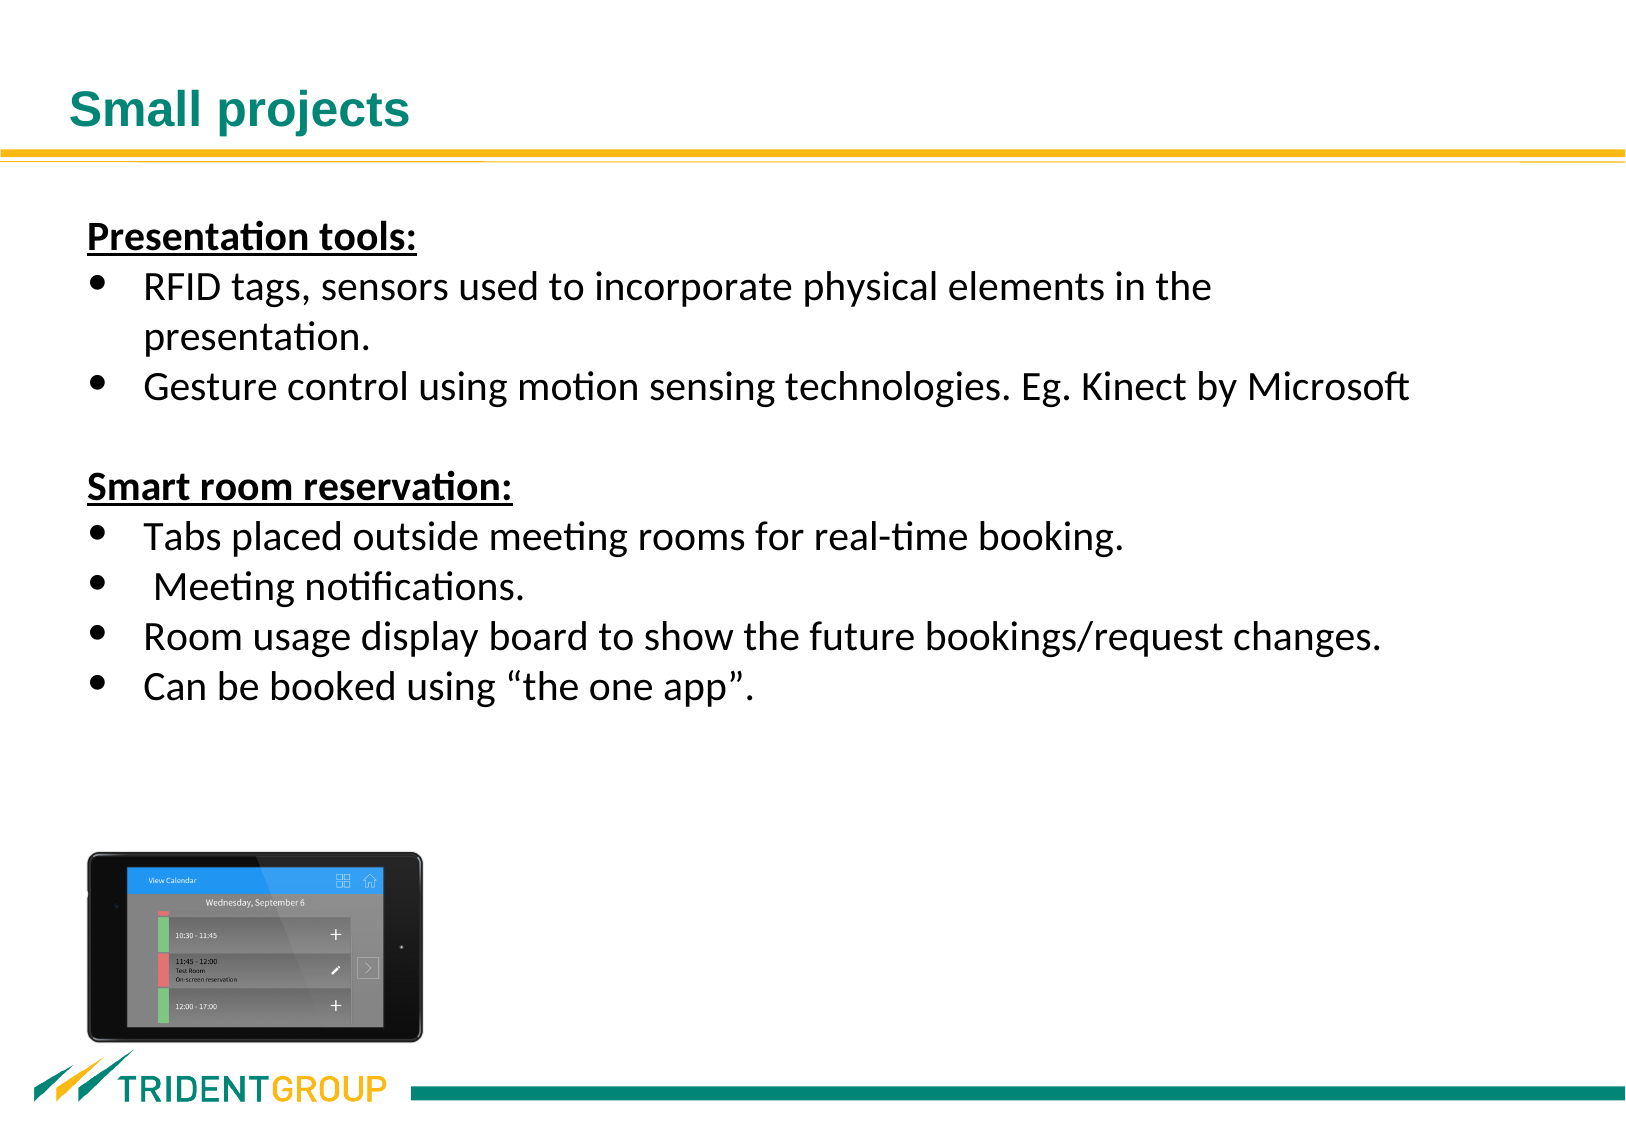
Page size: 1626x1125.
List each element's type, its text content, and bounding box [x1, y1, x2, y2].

text_box Presentation tools: RFID tags, sensors used to incorporate physical elements in the presentation. Gesture control using motion sensing technologies. Eg. Kinect by Microsoft Smart room reservation: Tabs placed outside meeting rooms for real-time booking. Meeting notifications. Room usage display board to show the future bookings/request changes. Can be booked using “the one app”. [72, 201, 1454, 867]
title Small projects [54, 68, 1571, 145]
text_box [0, 149, 1626, 158]
text_box [411, 1086, 1626, 1101]
picture [27, 850, 449, 1122]
